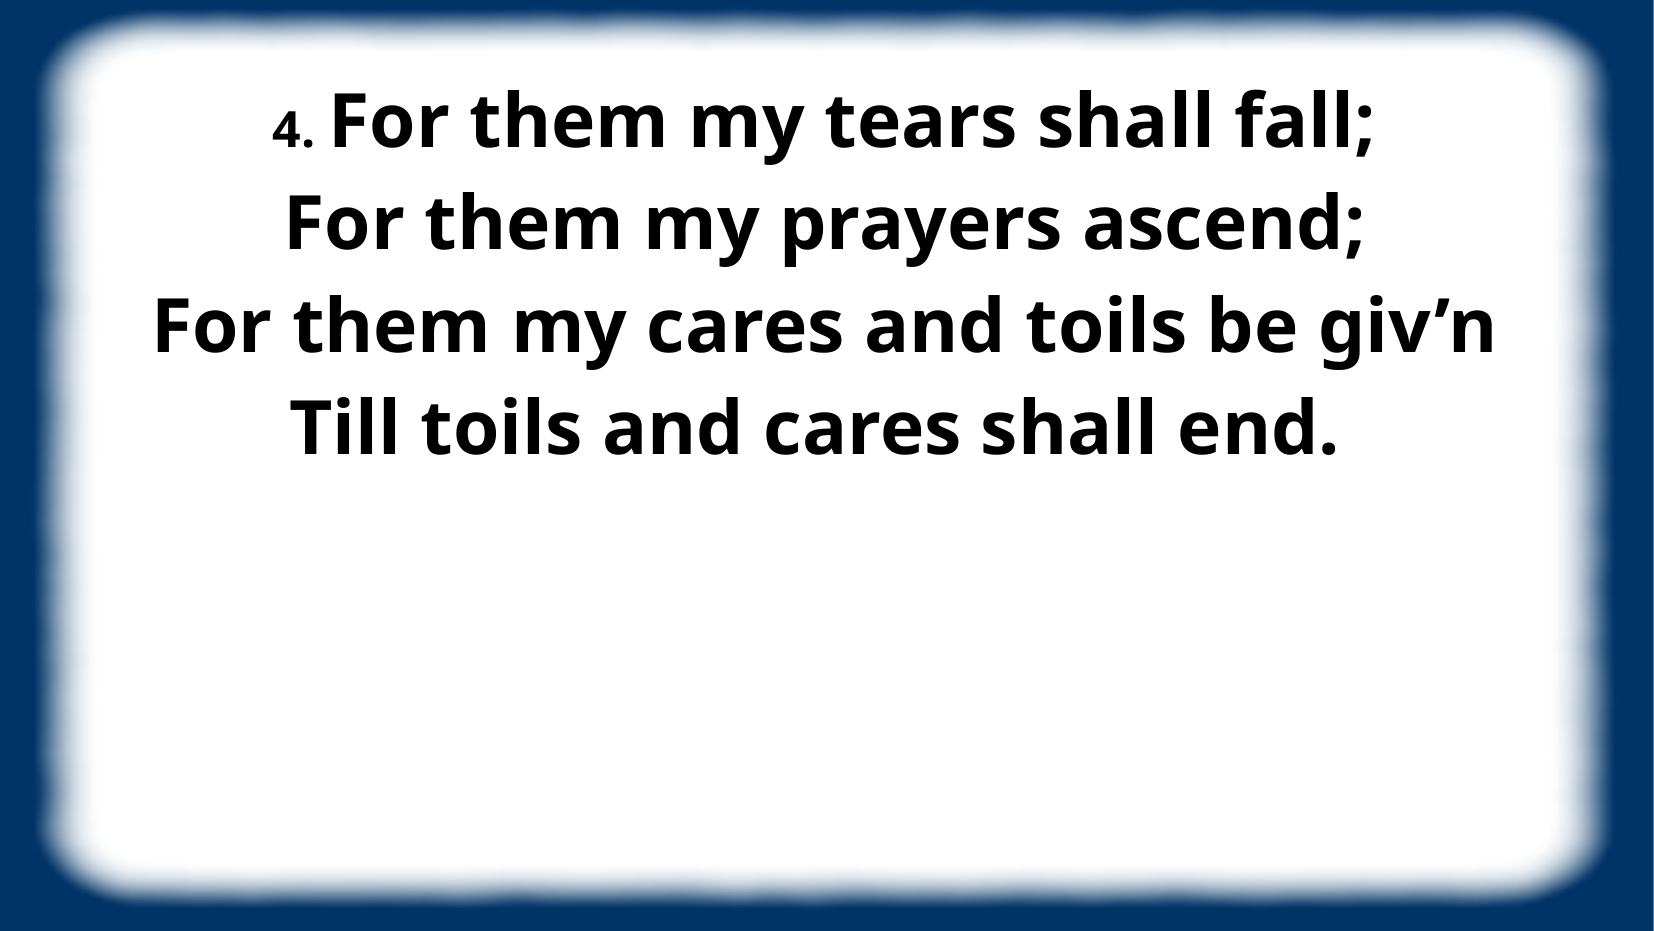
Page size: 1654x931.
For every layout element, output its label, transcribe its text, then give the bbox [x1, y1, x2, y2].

text_box 4. For them my tears shall fall; For them my prayers ascend; For them my cares and toils be giv’n Till toils and cares shall end. [90, 60, 1561, 496]
picture [0, 0, 1654, 931]
